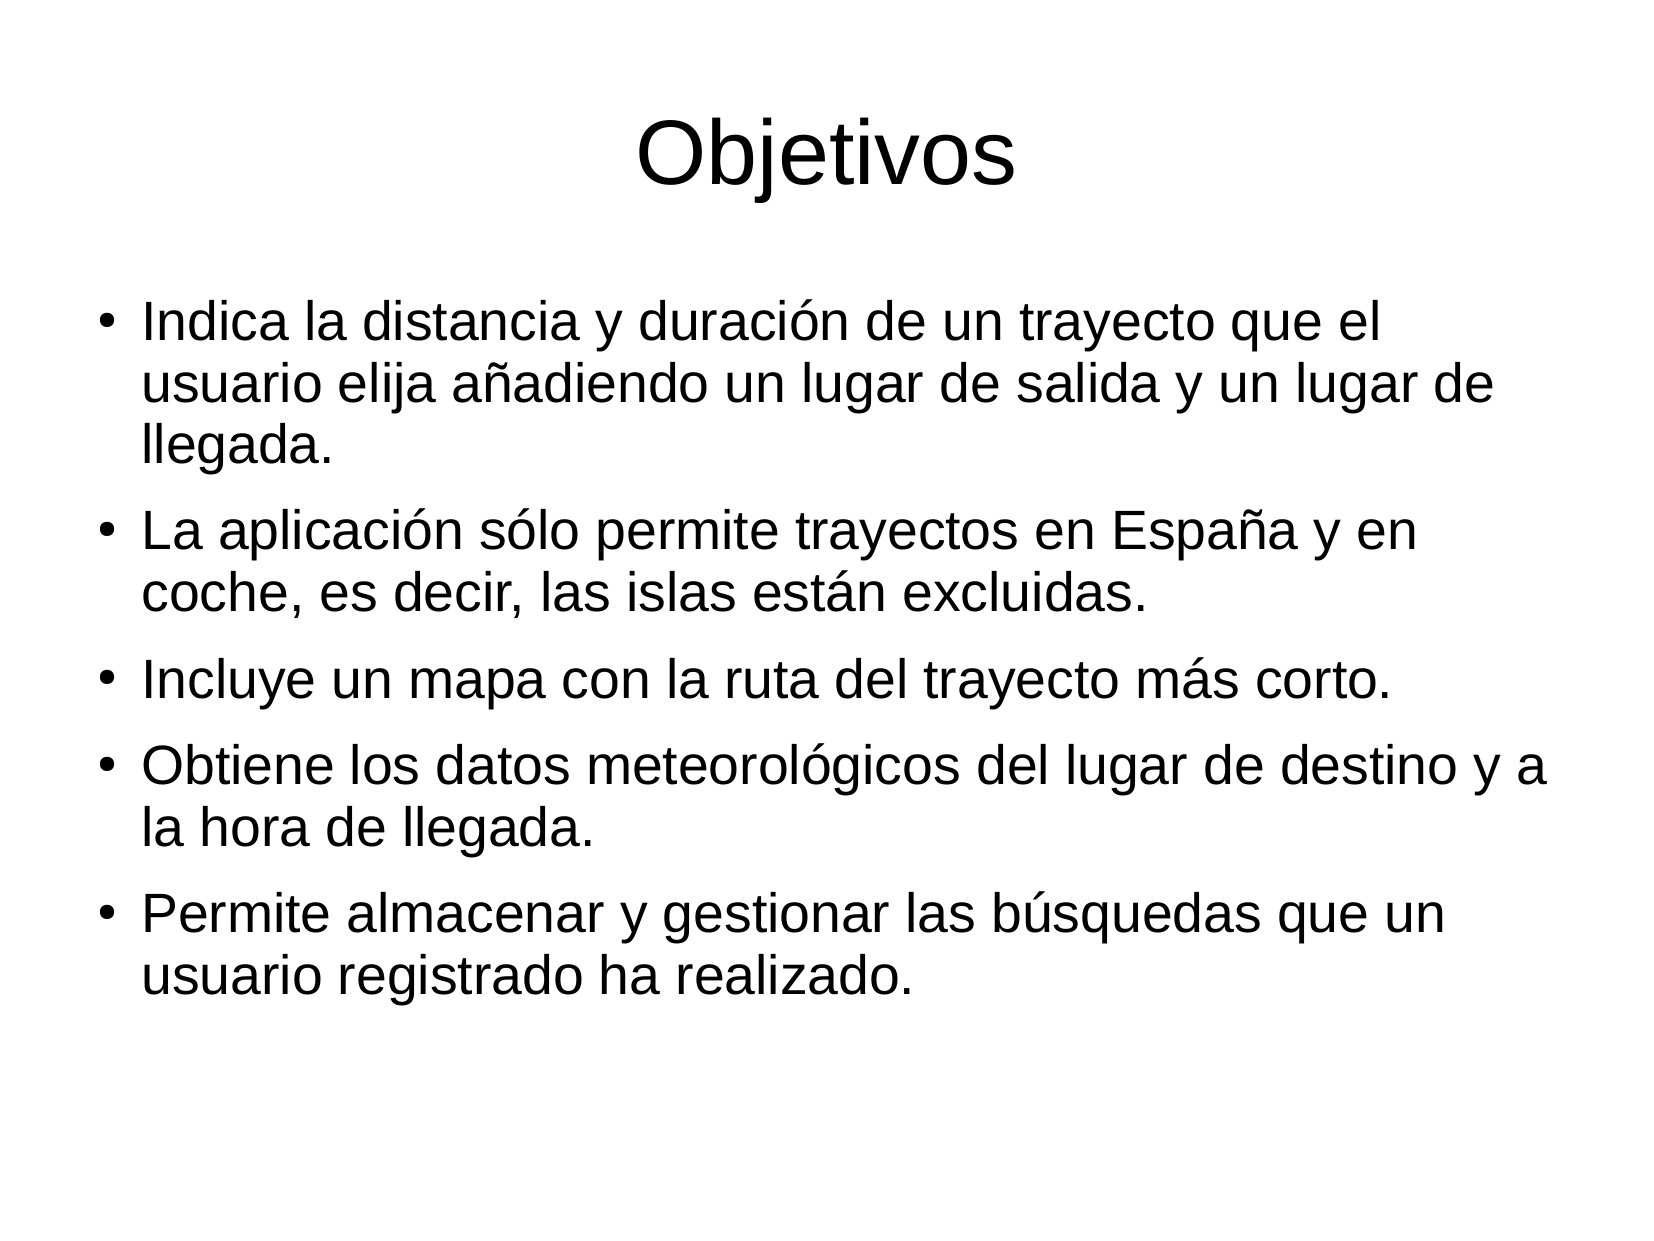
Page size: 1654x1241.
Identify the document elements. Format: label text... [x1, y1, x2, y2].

title Objetivos [82, 49, 1571, 257]
list Indica la distancia y duración de un trayecto que el usuario elija añadiendo un lugar de salida y un lugar de llegada. La aplicación sólo permite trayectos en España y en coche, es decir, las islas están excluidas. Incluye un mapa con la ruta del trayecto más corto. Obtiene los datos meteorológicos del lugar de destino y a la hora de llegada. Permite almacenar y gestionar las búsquedas que un usuario registrado ha realizado. [82, 290, 1571, 1010]
